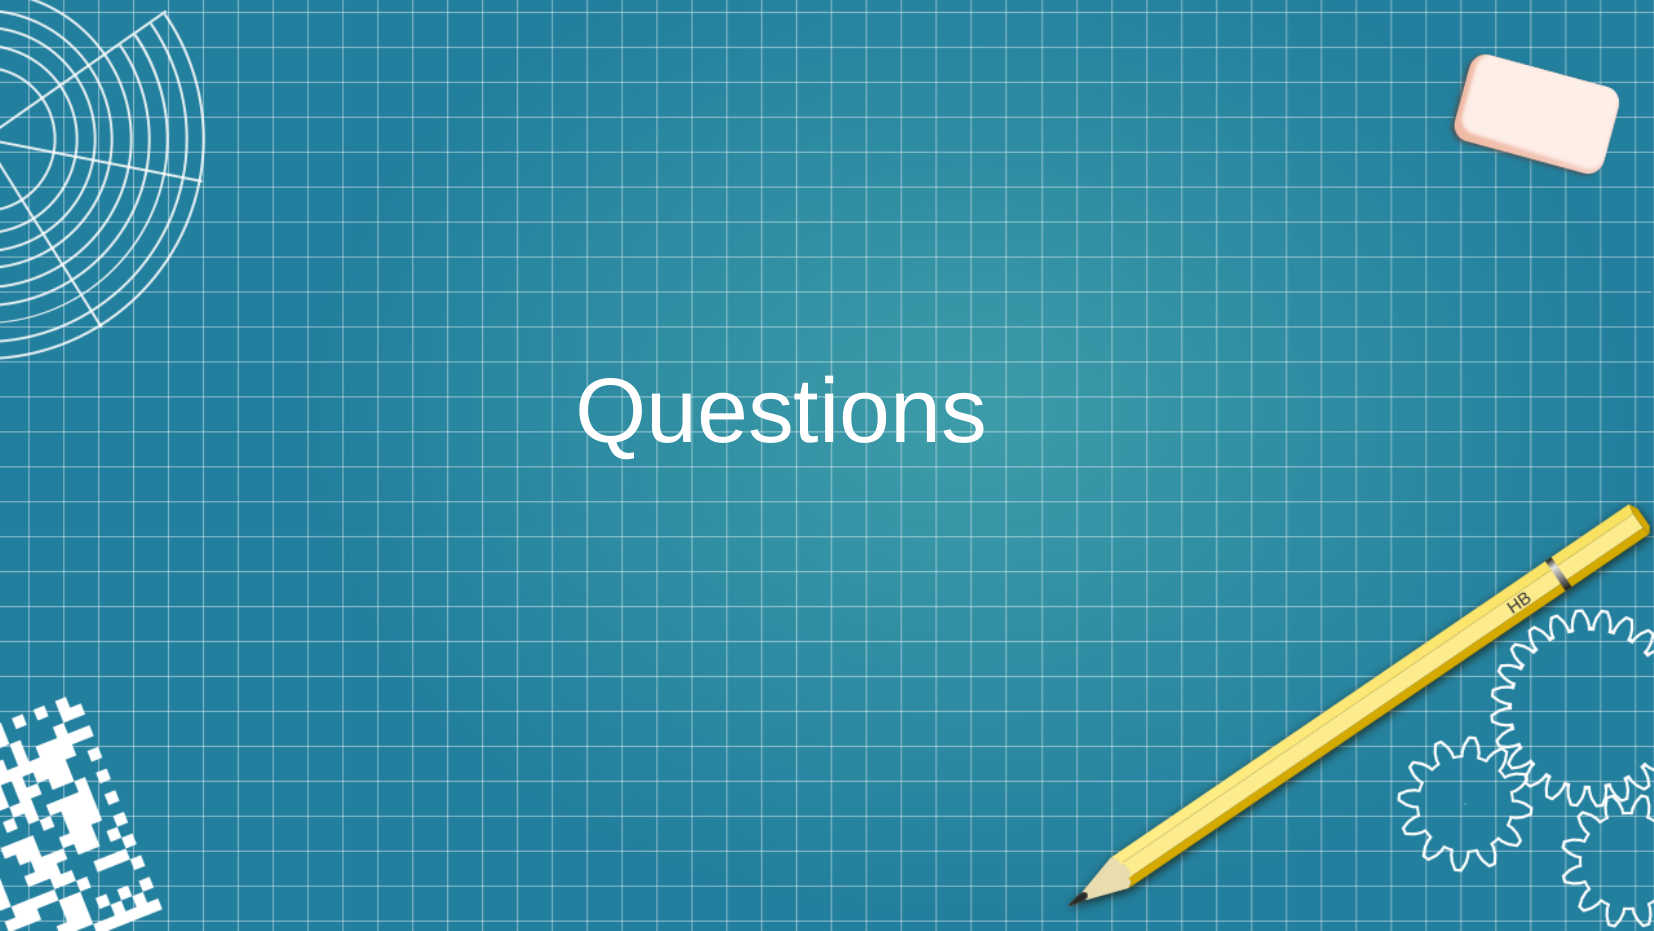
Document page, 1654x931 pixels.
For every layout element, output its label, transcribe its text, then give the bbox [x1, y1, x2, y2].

title Questions [37, 300, 1526, 513]
